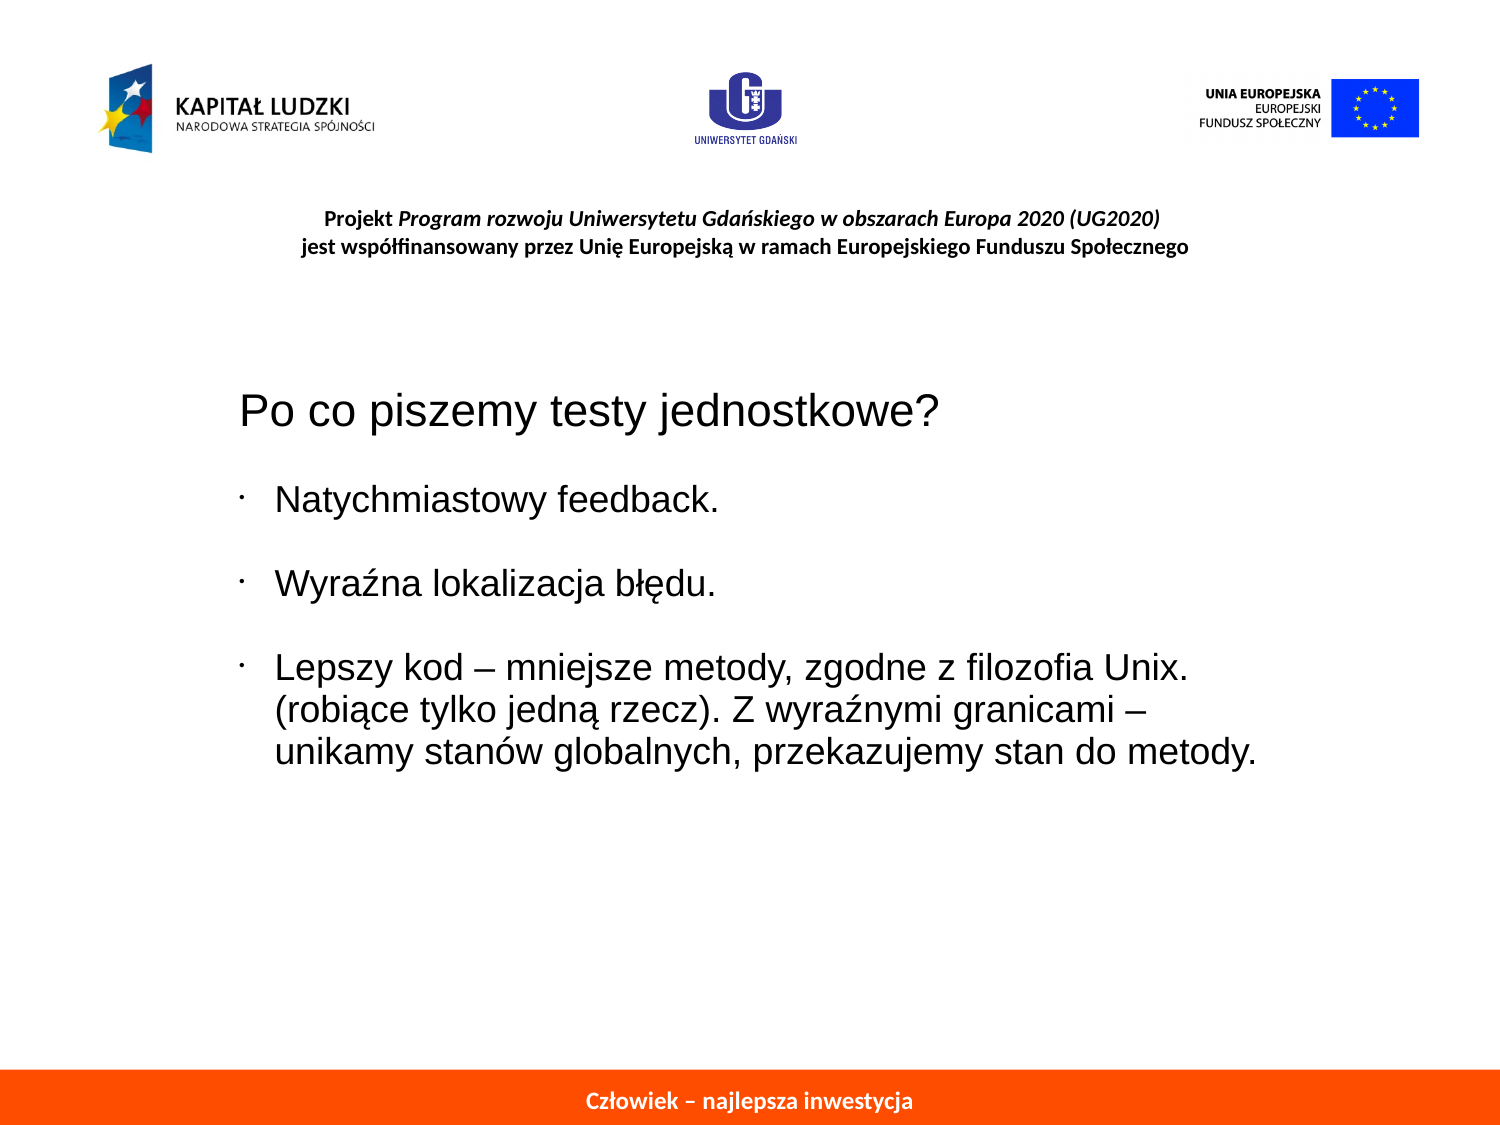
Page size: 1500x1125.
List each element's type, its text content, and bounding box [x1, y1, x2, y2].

text_box Po co piszemy testy jednostkowe? Natychmiastowy feedback. Wyraźna lokalizacja błędu. Lepszy kod – mniejsze metody, zgodne z filozofia Unix. (robiące tylko jedną rzecz). Z wyraźnymi granicami – unikamy stanów globalnych, przekazujemy stan do metody. [224, 377, 1273, 780]
picture [692, 69, 800, 147]
footer Człowiek – najlepsza inwestycja [0, 1069, 1500, 1125]
text_box Projekt Program rozwoju Uniwersytetu Gdańskiego w obszarach Europa 2020 (UG2020) jest współfinansowany przez Unię Europejską w ramach Europejskiego Funduszu Społecznego [53, 196, 1439, 267]
picture [53, 19, 418, 196]
picture [1179, 60, 1439, 156]
